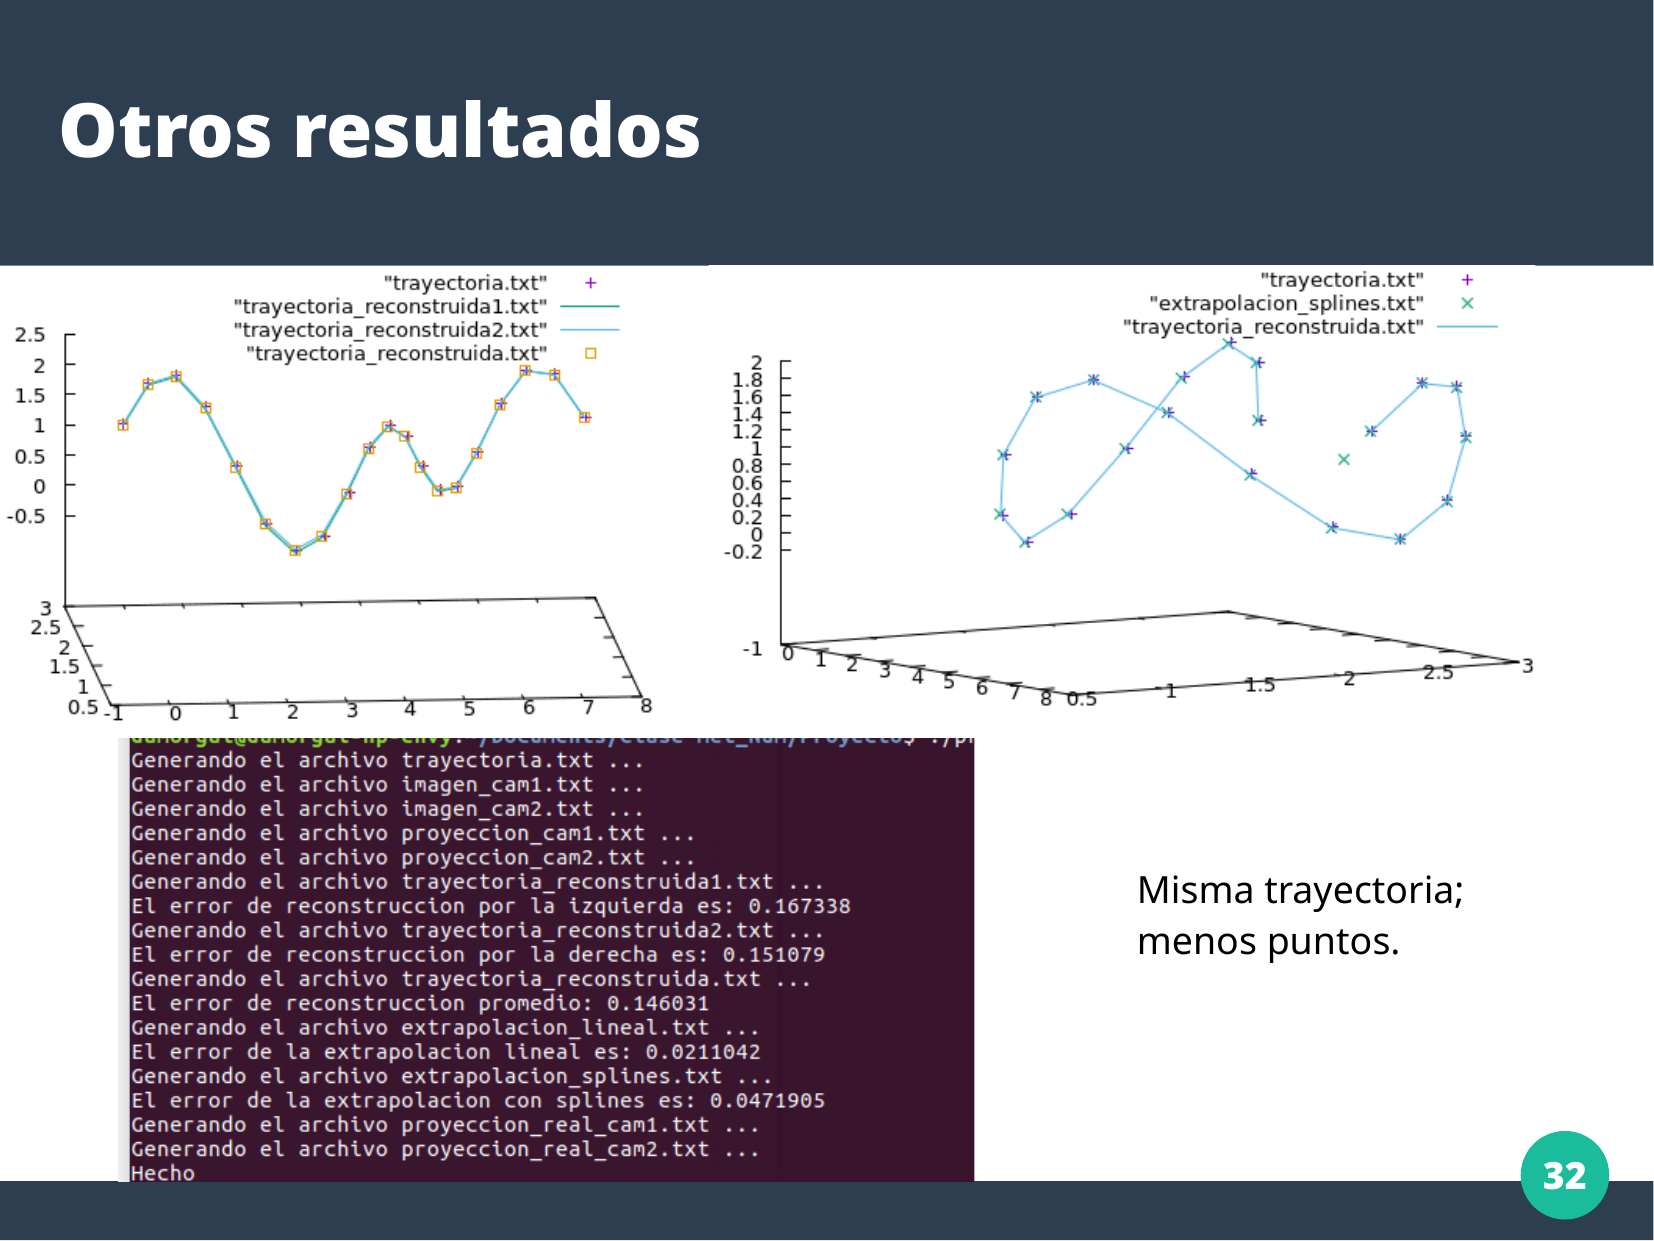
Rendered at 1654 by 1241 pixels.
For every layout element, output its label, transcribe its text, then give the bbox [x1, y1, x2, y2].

picture [708, 265, 1536, 709]
picture [0, 269, 975, 1182]
text_box Misma trayectoria; menos puntos. [1122, 856, 1654, 959]
title Otros resultados [59, 49, 1595, 207]
